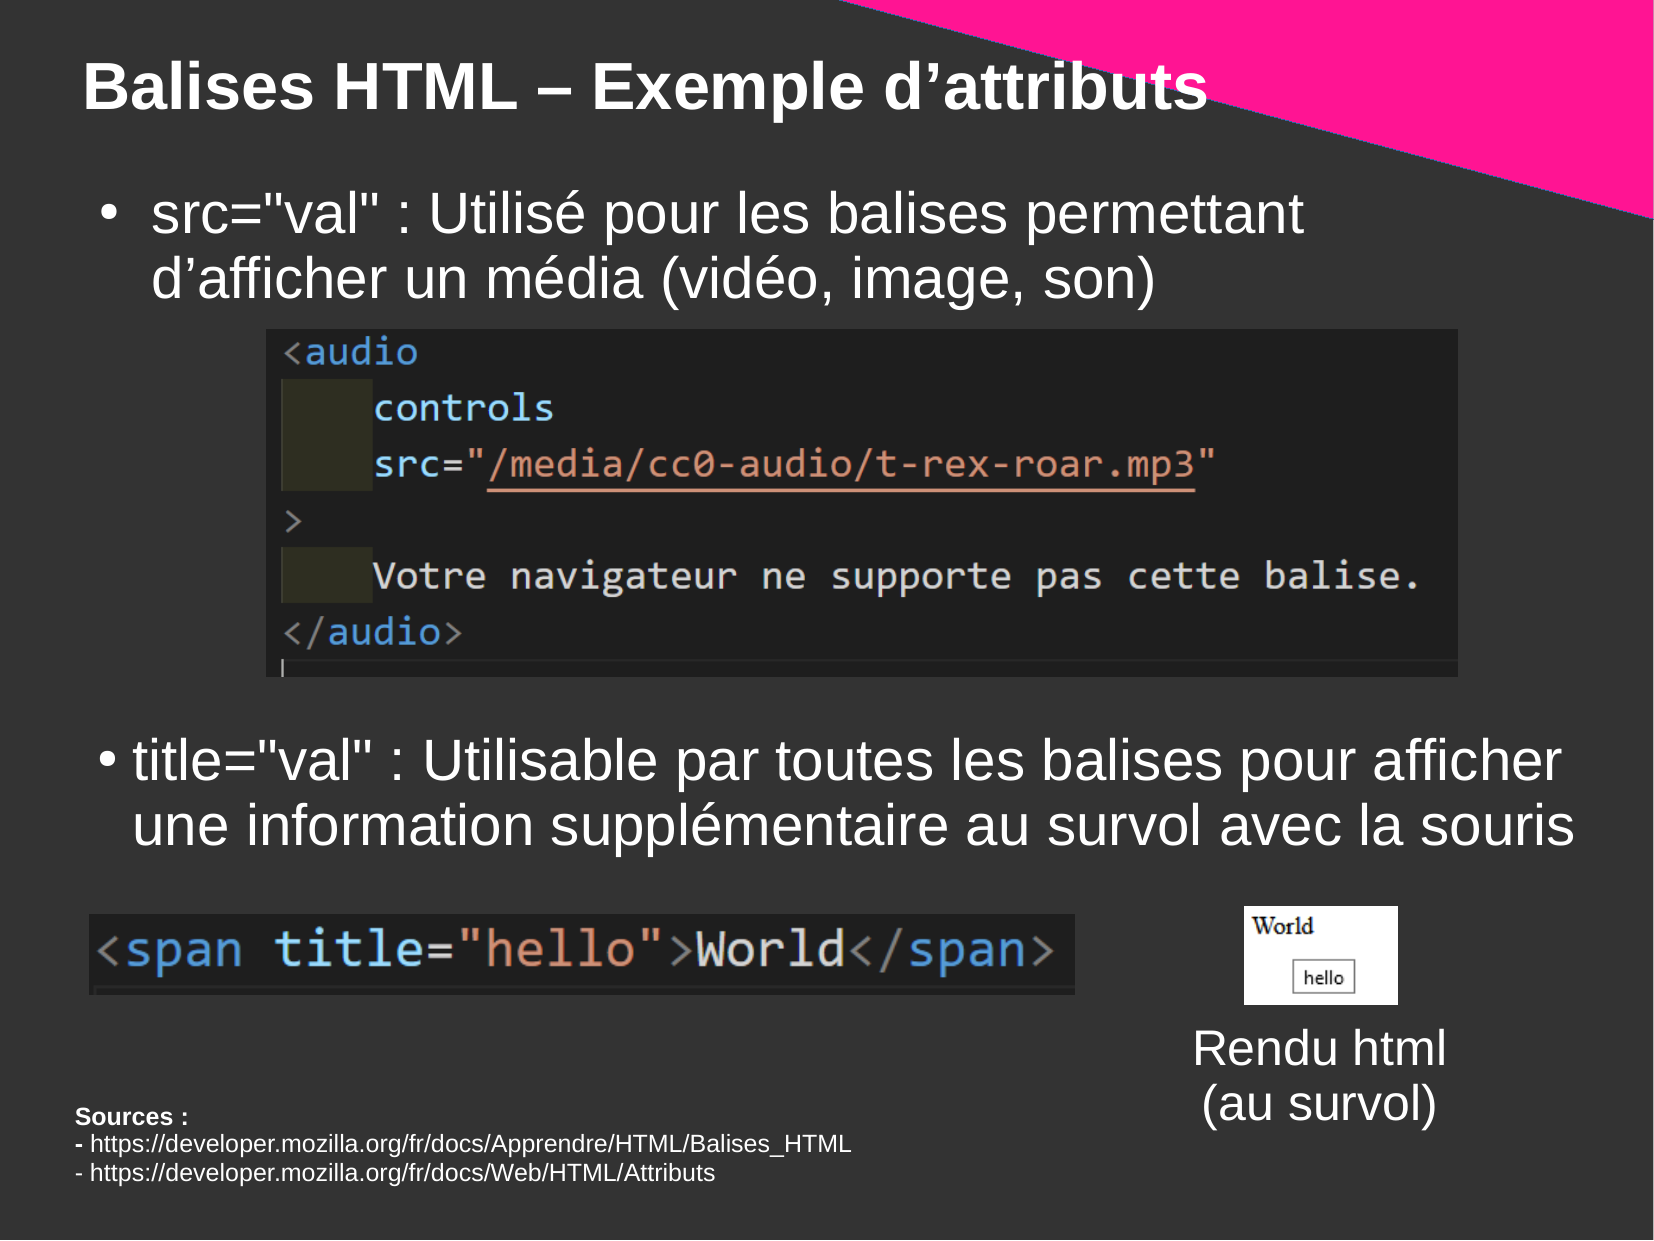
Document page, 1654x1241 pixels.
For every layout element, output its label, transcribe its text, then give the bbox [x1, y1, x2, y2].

text_box [839, 0, 1654, 220]
title Balises HTML – Exemple d’attributs [82, 49, 1571, 162]
list src="val" : Utilisé pour les balises permettant d’afficher un média (vidéo, image, son) [80, 180, 1545, 315]
text_box Sources : - https://developer.mozilla.org/fr/docs/Apprendre/HTML/Balises_HTML - https://developer.mozilla.org/fr/docs/Web/HTML/Attributs [59, 1094, 1546, 1241]
picture [1244, 906, 1398, 1005]
text_box title="val" : Utilisable par toutes les balises pour afficher une information supplémentaire au survol avec la souris [82, 720, 1635, 1000]
title Rendu html (au survol) [1124, 1019, 1515, 1188]
picture [89, 914, 1075, 995]
picture [266, 329, 1458, 677]
